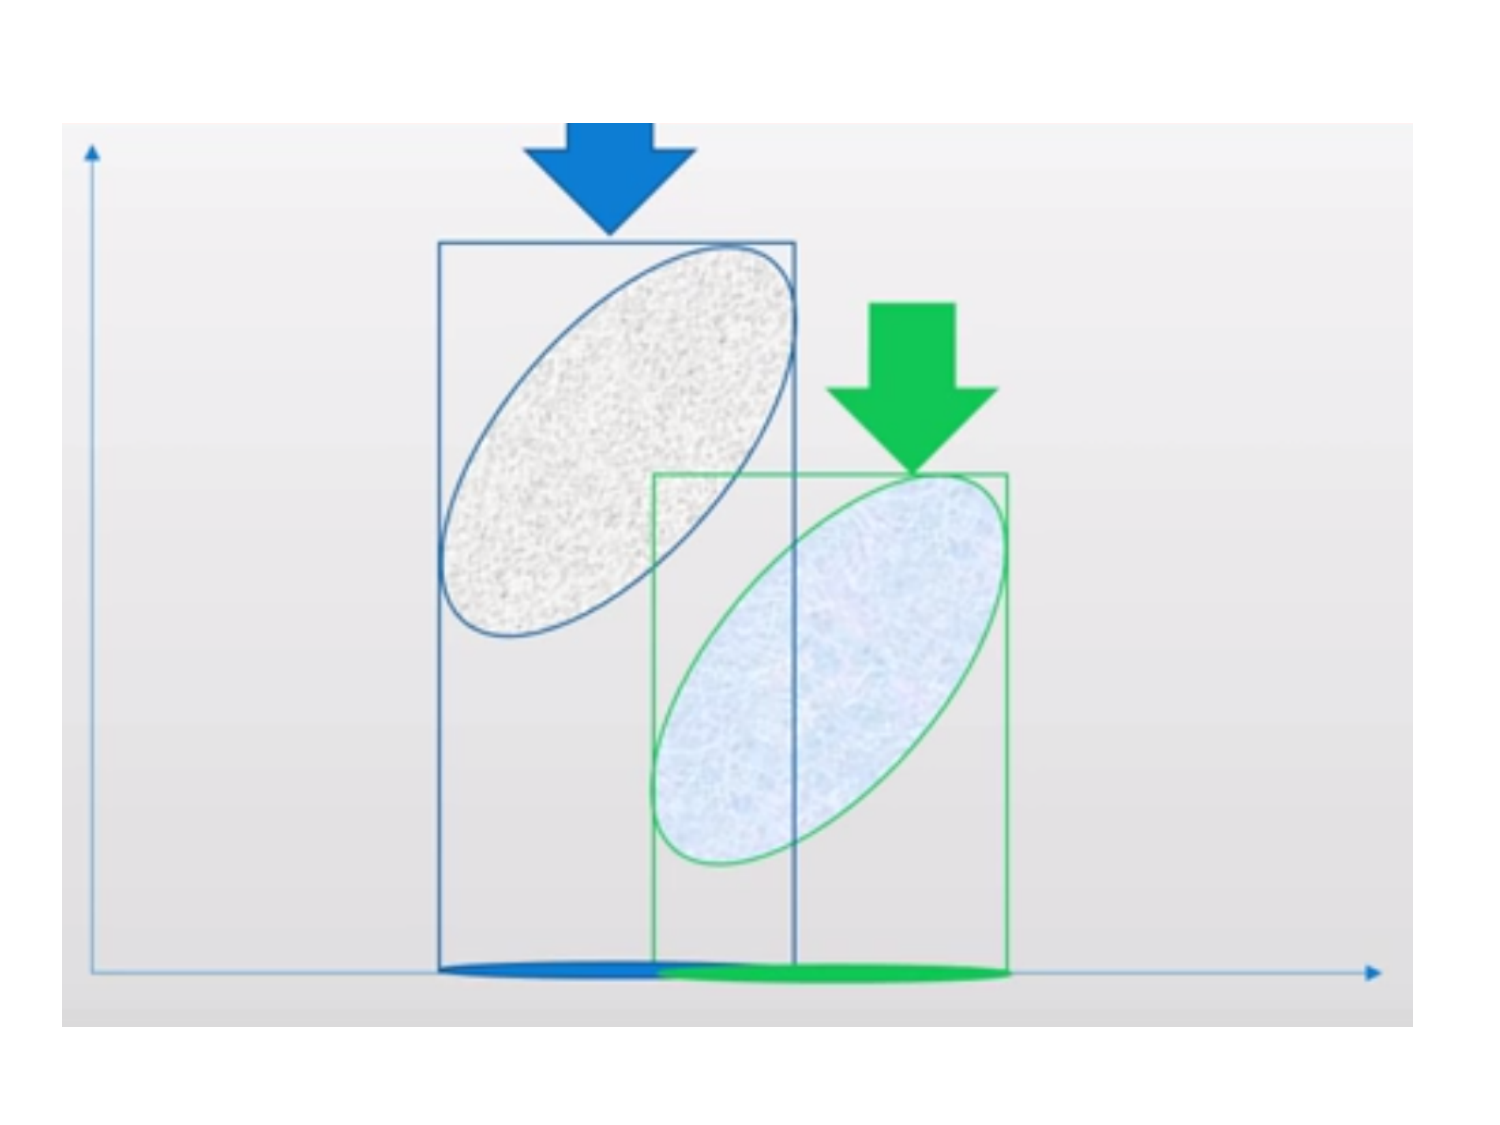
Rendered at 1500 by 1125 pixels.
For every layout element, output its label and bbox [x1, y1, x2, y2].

picture [62, 123, 1413, 1027]
